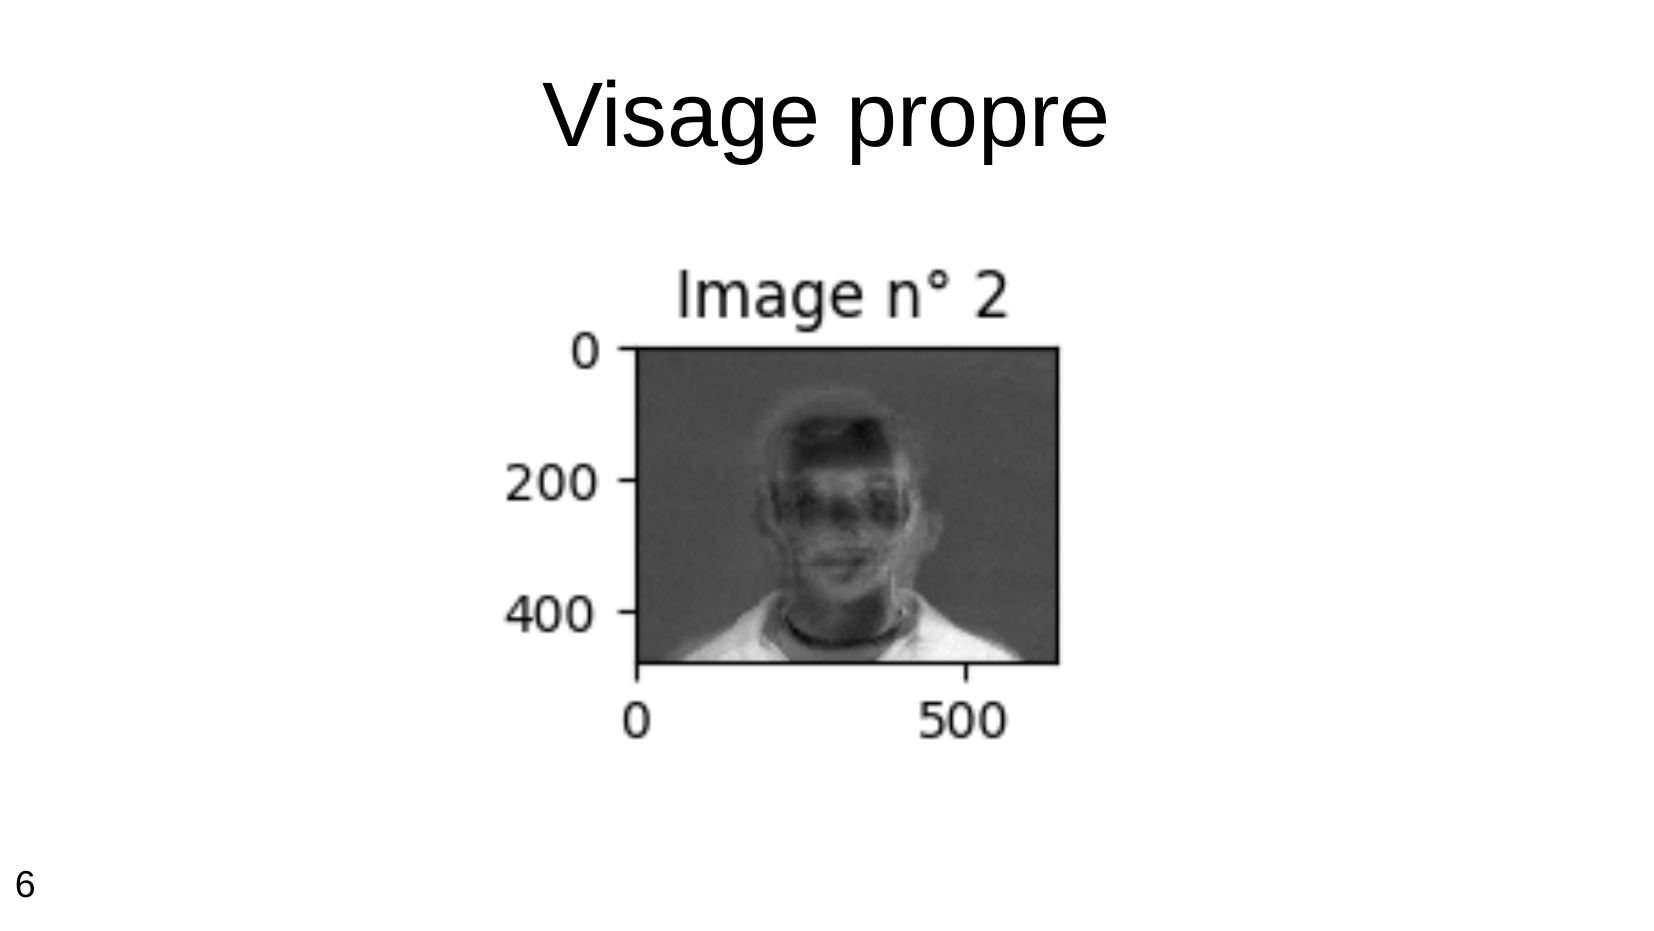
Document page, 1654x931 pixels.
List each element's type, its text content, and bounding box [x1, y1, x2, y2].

title Visage propre [82, 37, 1571, 193]
picture [472, 231, 1152, 798]
text_box <numéro> [0, 856, 629, 914]
